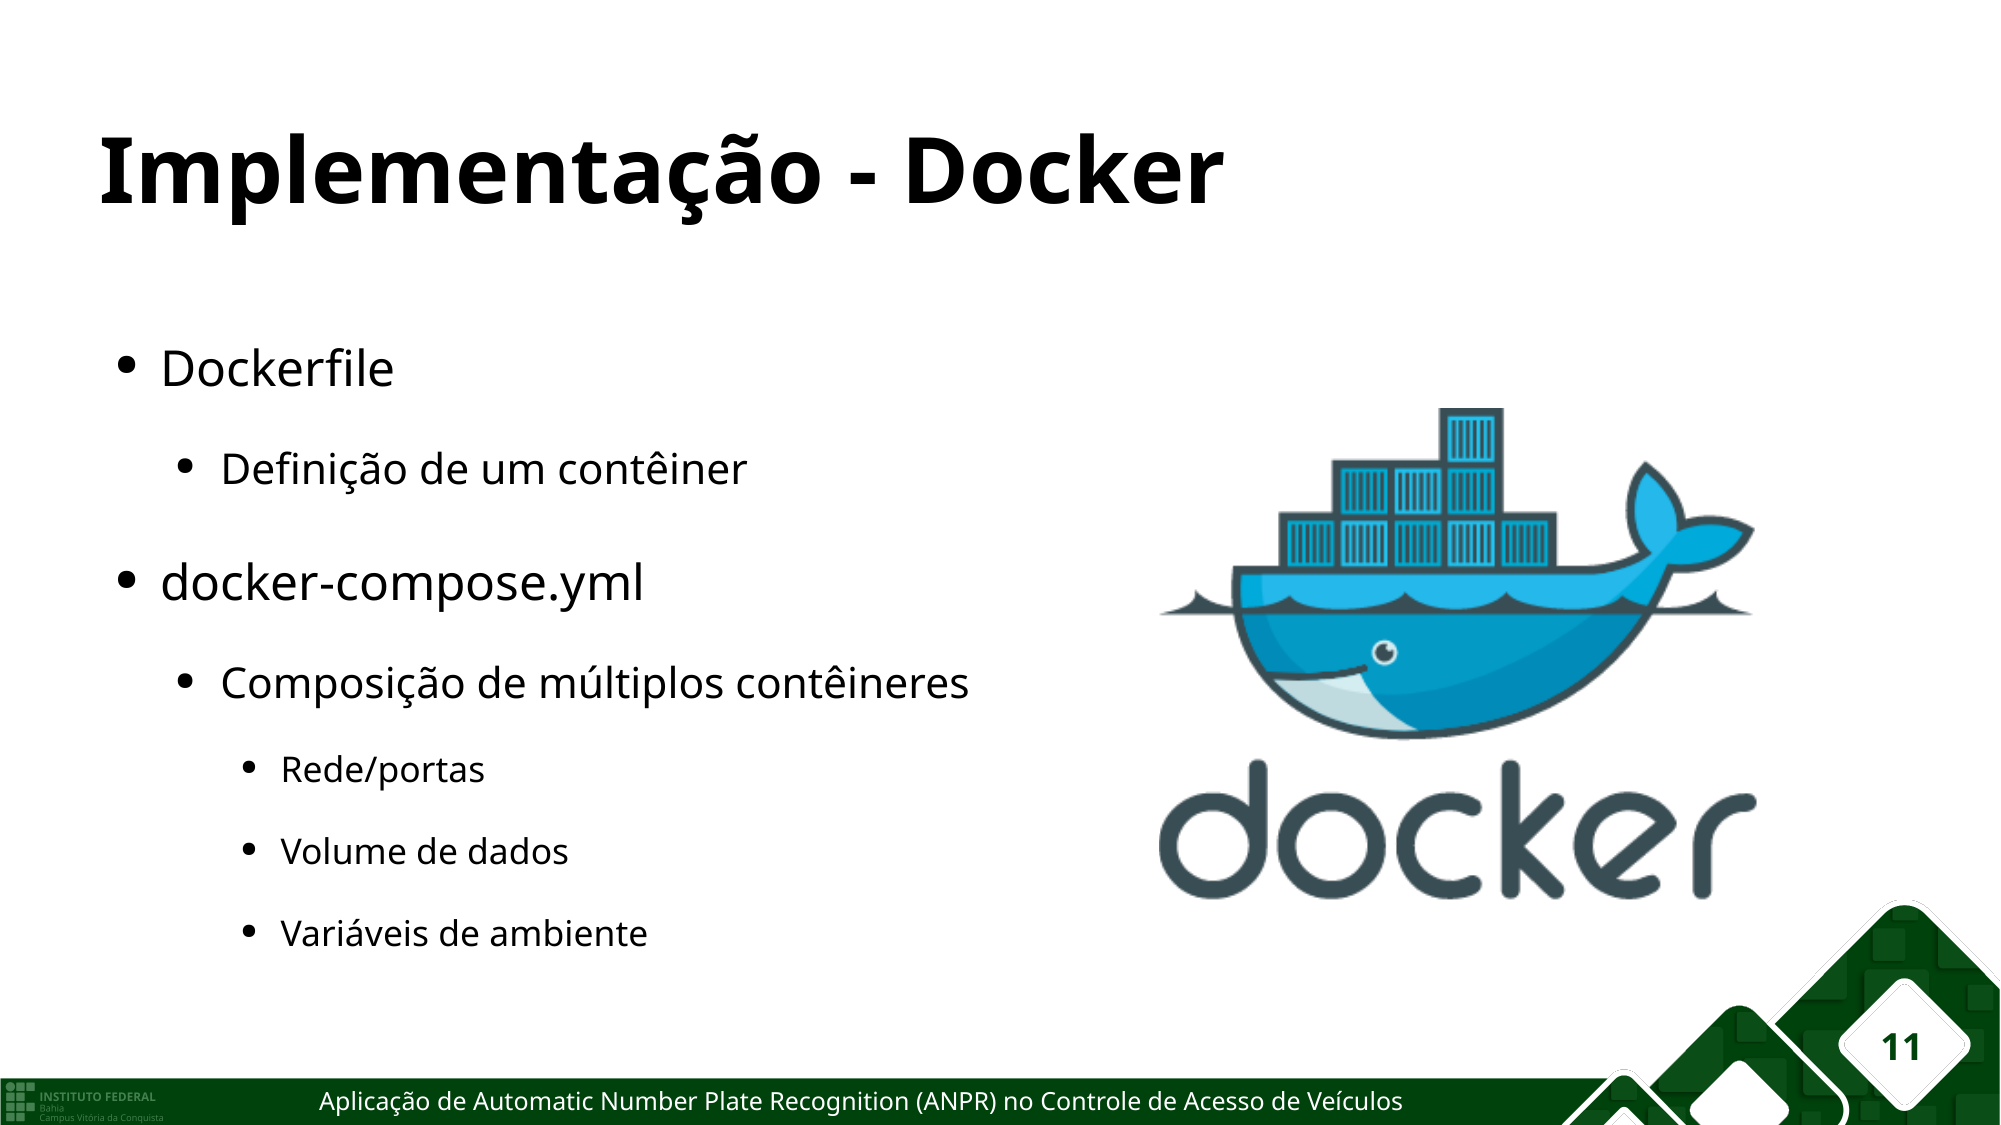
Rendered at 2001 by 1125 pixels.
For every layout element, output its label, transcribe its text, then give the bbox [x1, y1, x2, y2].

picture [0, 408, 2000, 1125]
title Implementação - Docker [99, 59, 1900, 277]
list Dockerfile Definição de um contêiner docker-compose.yml Composição de múltiplos contêineres Rede/portas Volume de dados Variáveis de ambiente [99, 299, 979, 1014]
